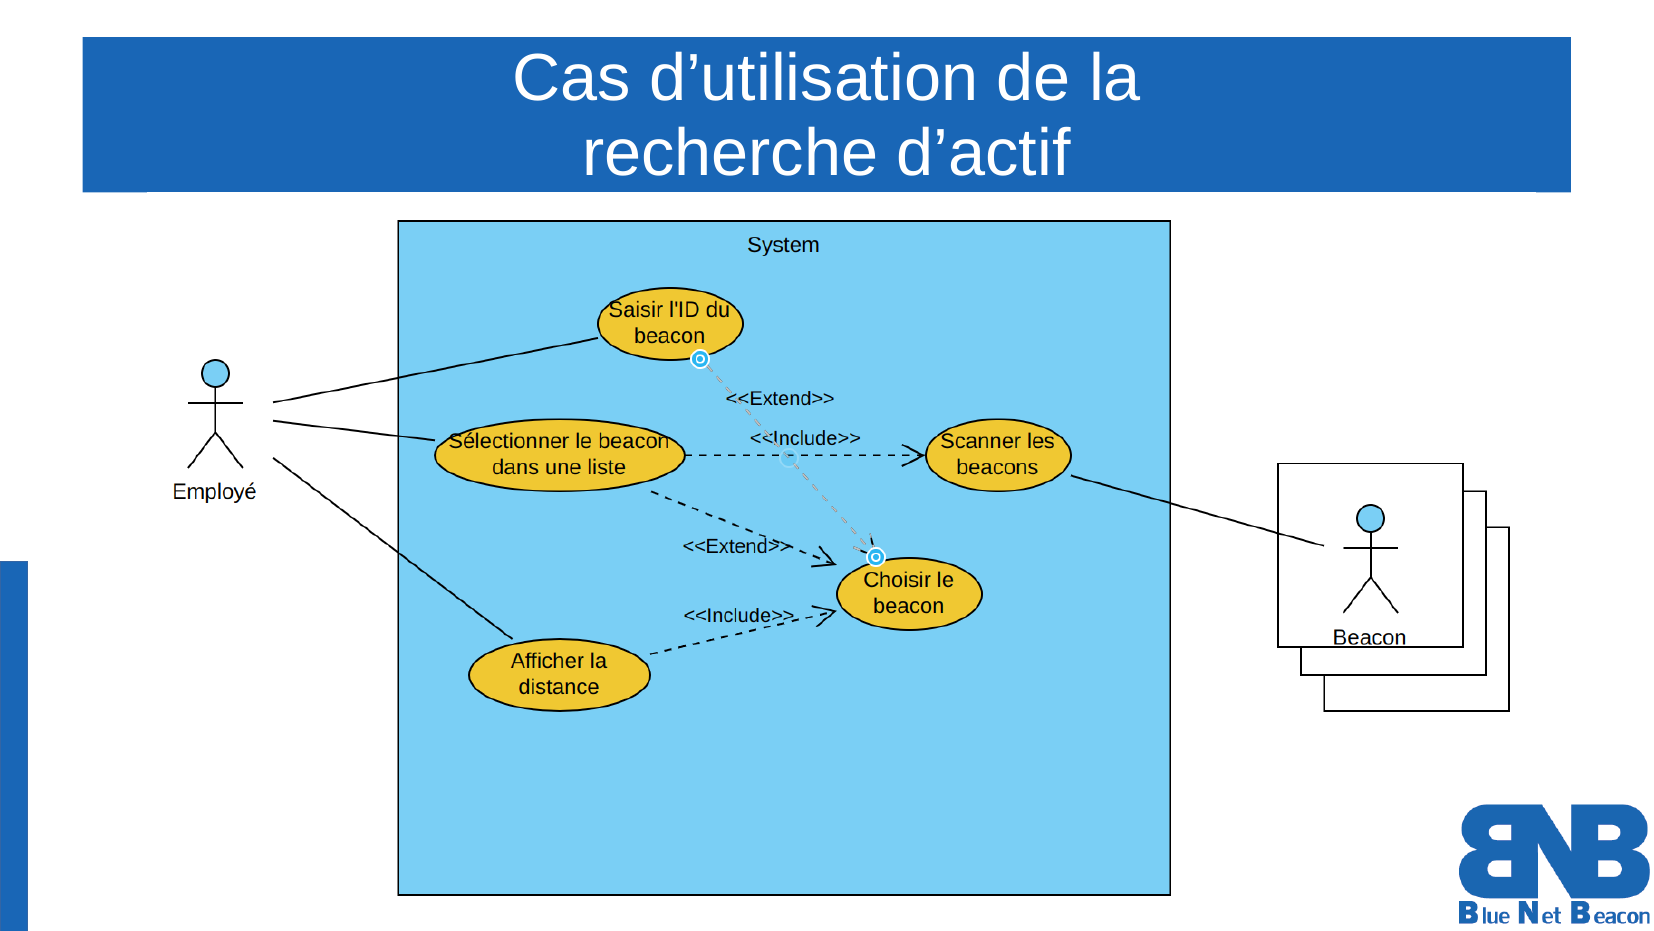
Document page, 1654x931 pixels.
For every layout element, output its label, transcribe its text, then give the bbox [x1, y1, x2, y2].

picture [147, 192, 1650, 930]
text_box [0, 561, 28, 931]
title Cas d’utilisation de la recherche d’actif [82, 37, 1571, 193]
